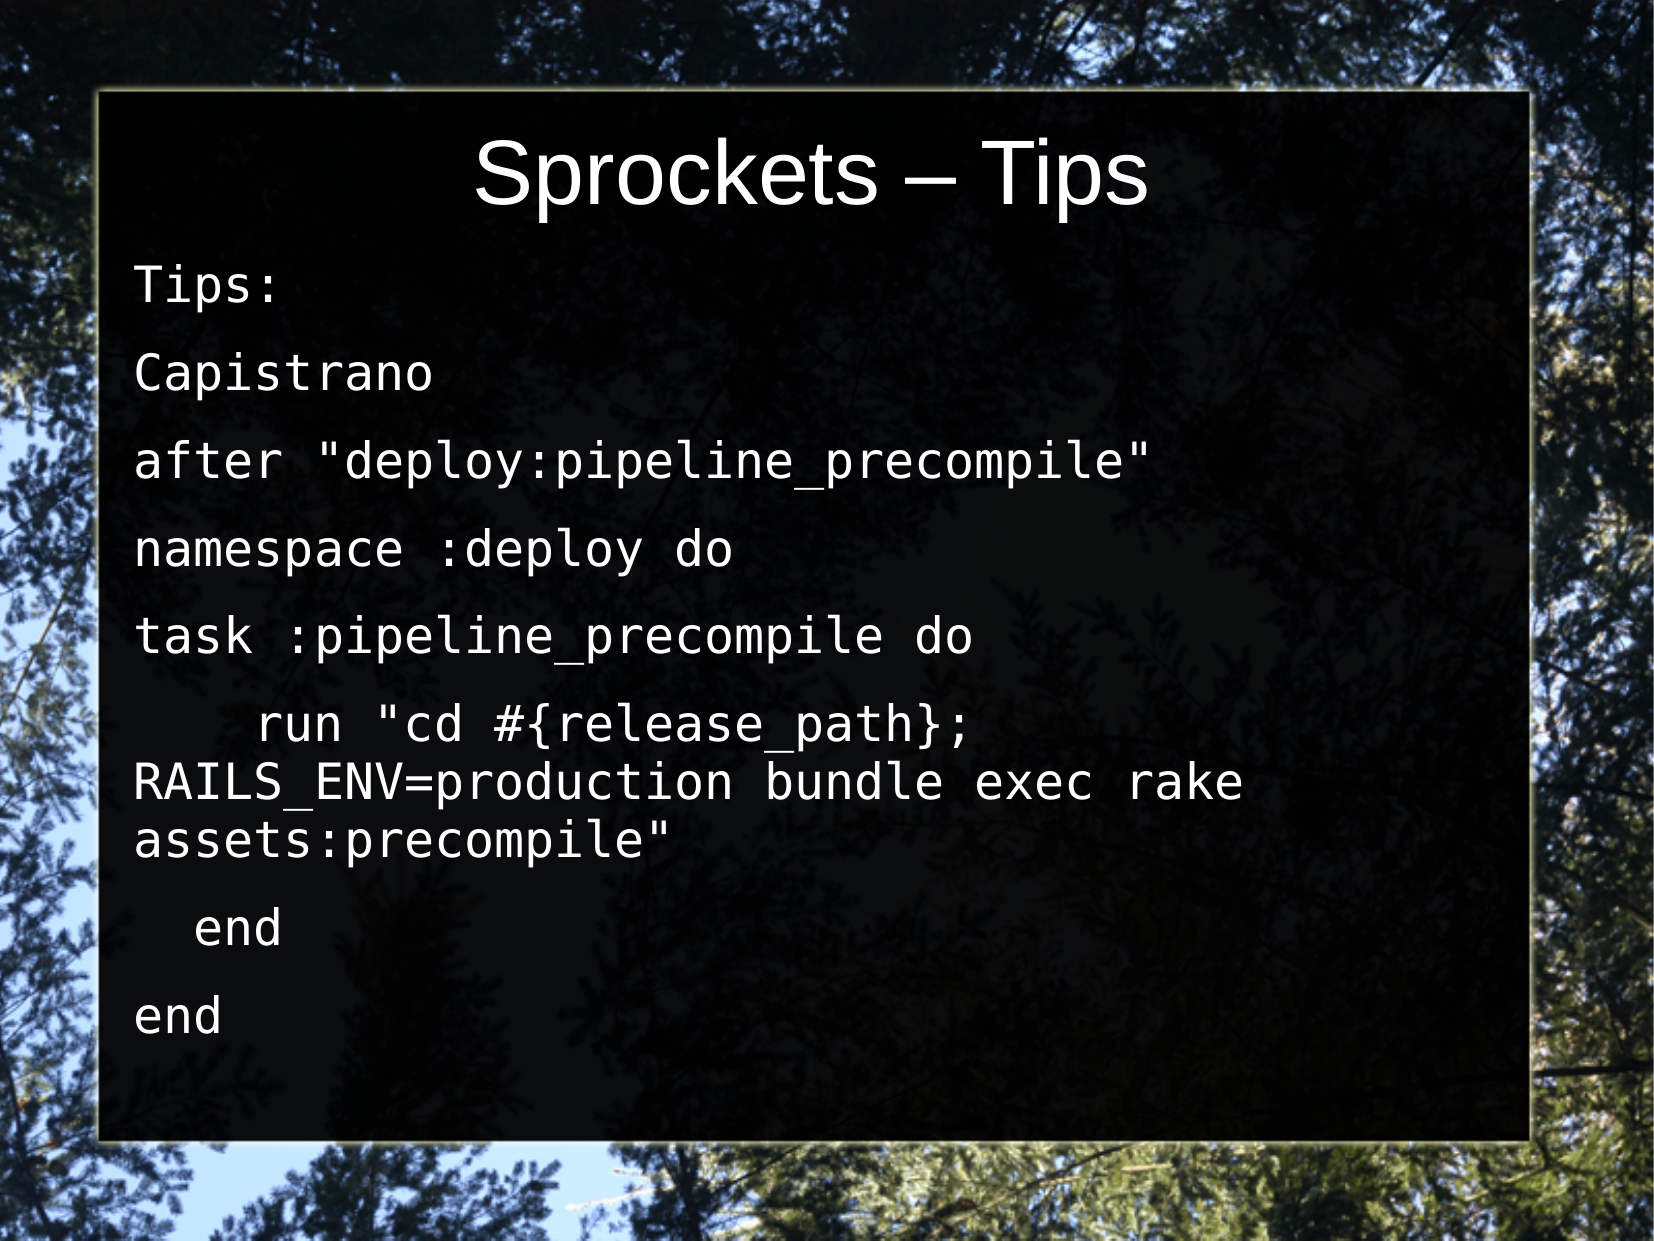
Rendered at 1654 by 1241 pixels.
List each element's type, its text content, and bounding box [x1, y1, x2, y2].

title Sprockets – Tips [88, 88, 1536, 257]
picture [0, 0, 1654, 1241]
list Tips: Capistrano after "deploy:pipeline_precompile" namespace :deploy do task :pipeline_precompile do run "cd #{release_path}; RAILS_ENV=production bundle exec rake assets:precompile" end end [134, 256, 1516, 1046]
